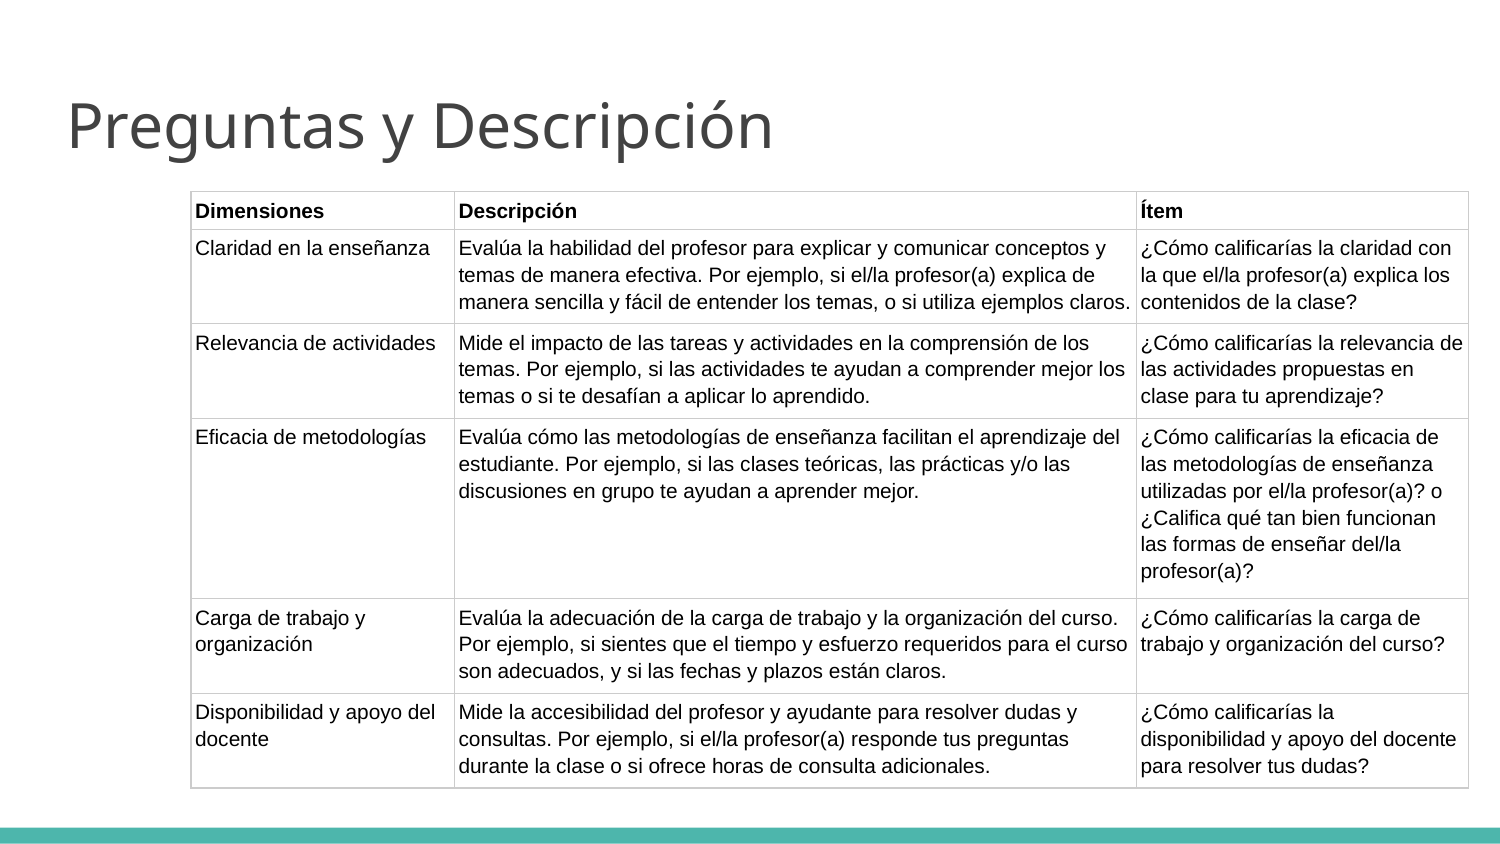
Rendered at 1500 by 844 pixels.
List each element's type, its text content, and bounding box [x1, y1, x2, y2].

table_cell ¿Cómo calificarías la claridad con la que el/la profesor(a) explica los contenidos de la clase? [1137, 230, 1468, 323]
table_cell Eficacia de metodologías [192, 419, 454, 598]
table_cell ¿Cómo calificarías la disponibilidad y apoyo del docente para resolver tus dudas? [1137, 694, 1468, 787]
table_cell Relevancia de actividades [192, 324, 454, 418]
table_cell Evalúa cómo las metodologías de enseñanza facilitan el aprendizaje del estudiante. Por ejemplo, si las clases teóricas, las prácticas y/o las discusiones en grupo te ayudan a aprender mejor. [455, 419, 1136, 598]
title Preguntas y Descripción [51, 61, 1449, 182]
table_cell ¿Cómo calificarías la relevancia de las actividades propuestas en clase para tu aprendizaje? [1137, 324, 1468, 418]
table_header Ítem [1137, 192, 1468, 229]
table_cell Evalúa la habilidad del profesor para explicar y comunicar conceptos y temas de manera efectiva. Por ejemplo, si el/la profesor(a) explica de manera sencilla y fácil de entender los temas, o si utiliza ejemplos claros. [455, 230, 1136, 323]
table_cell ¿Cómo calificarías la eficacia de las metodologías de enseñanza utilizadas por el/la profesor(a)? o ¿Califica qué tan bien funcionan las formas de enseñar del/la profesor(a)? [1137, 419, 1468, 598]
table_cell ¿Cómo calificarías la carga de trabajo y organización del curso? [1137, 599, 1468, 693]
table_cell Mide el impacto de las tareas y actividades en la comprensión de los temas. Por ejemplo, si las actividades te ayudan a comprender mejor los temas o si te desafían a aplicar lo aprendido. [455, 324, 1136, 418]
table_header Descripción [455, 192, 1136, 229]
table_cell Mide la accesibilidad del profesor y ayudante para resolver dudas y consultas. Por ejemplo, si el/la profesor(a) responde tus preguntas durante la clase o si ofrece horas de consulta adicionales. [455, 694, 1136, 787]
table_cell Claridad en la enseñanza [192, 230, 454, 323]
table_cell Disponibilidad y apoyo del docente [192, 694, 454, 787]
table_header Dimensiones [192, 192, 454, 229]
table_cell Carga de trabajo y organización [192, 599, 454, 693]
table_cell Evalúa la adecuación de la carga de trabajo y la organización del curso. Por ejemplo, si sientes que el tiempo y esfuerzo requeridos para el curso son adecuados, y si las fechas y plazos están claros. [455, 599, 1136, 693]
